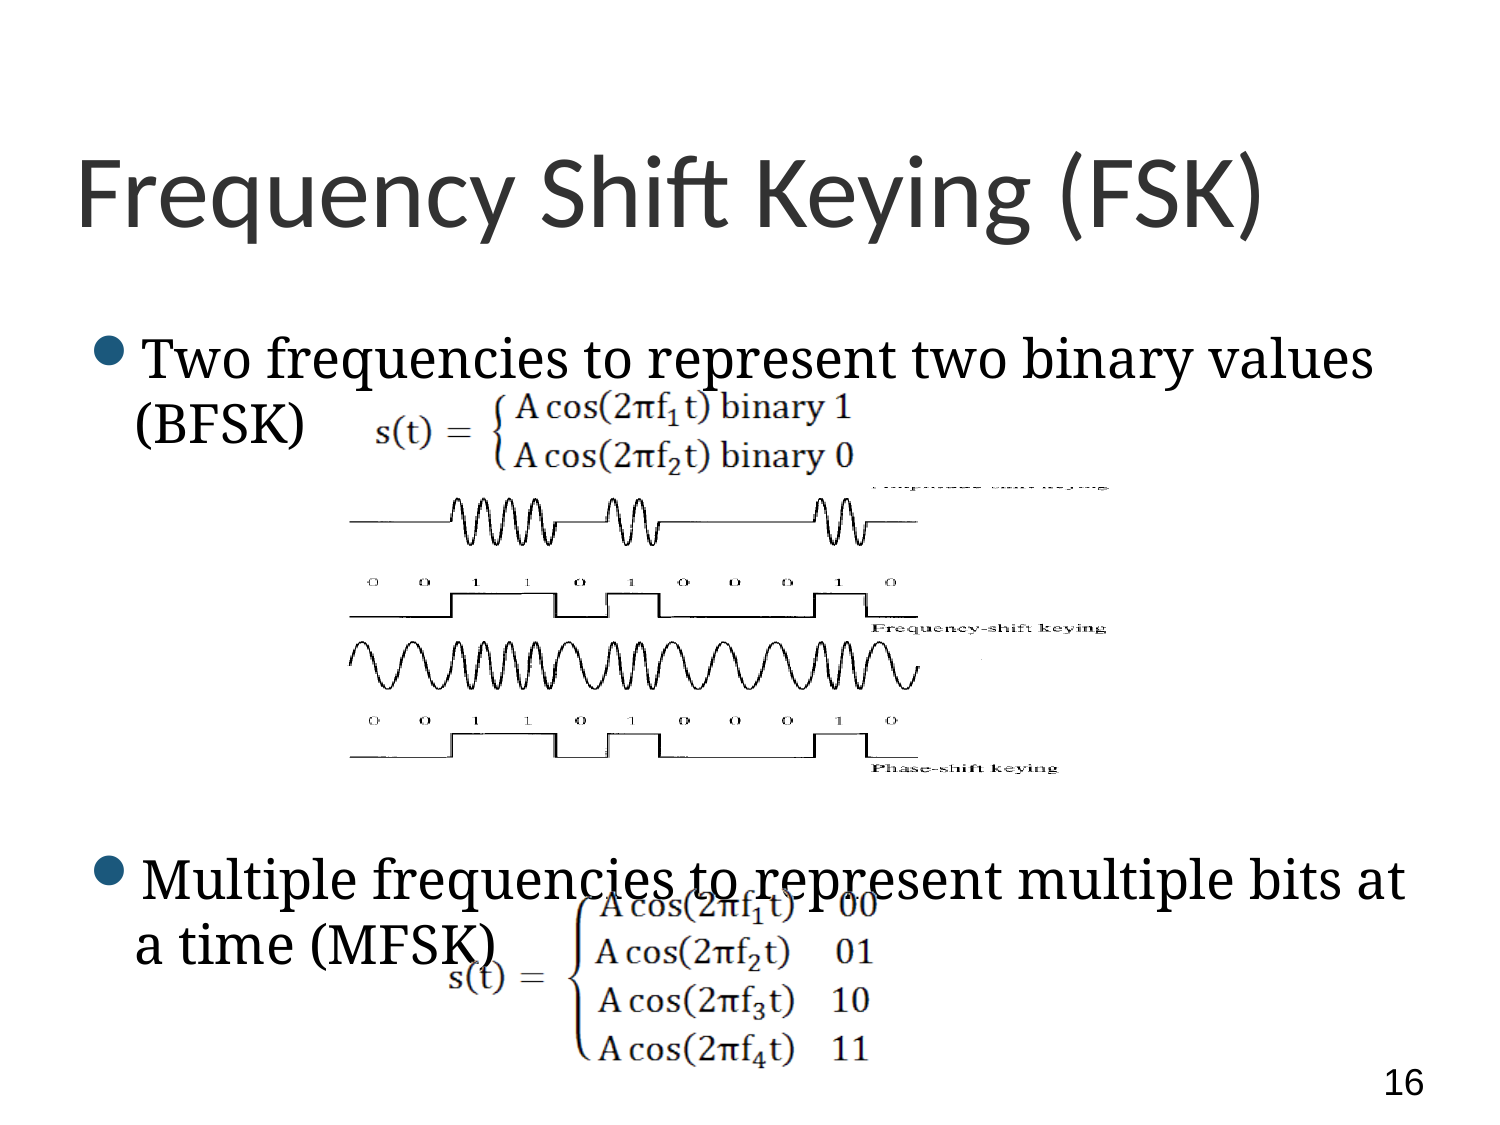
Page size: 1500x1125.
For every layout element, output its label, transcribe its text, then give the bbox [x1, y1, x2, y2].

picture [448, 884, 888, 1075]
picture [375, 387, 872, 485]
text_box <number> [1299, 1042, 1426, 1103]
picture [324, 487, 1125, 775]
text_box Two frequencies to represent two binary values (BFSK) Multiple frequencies to represent multiple bits at a time (MFSK) [75, 317, 1426, 1038]
title Frequency Shift Keying (FSK) [75, 115, 1426, 304]
